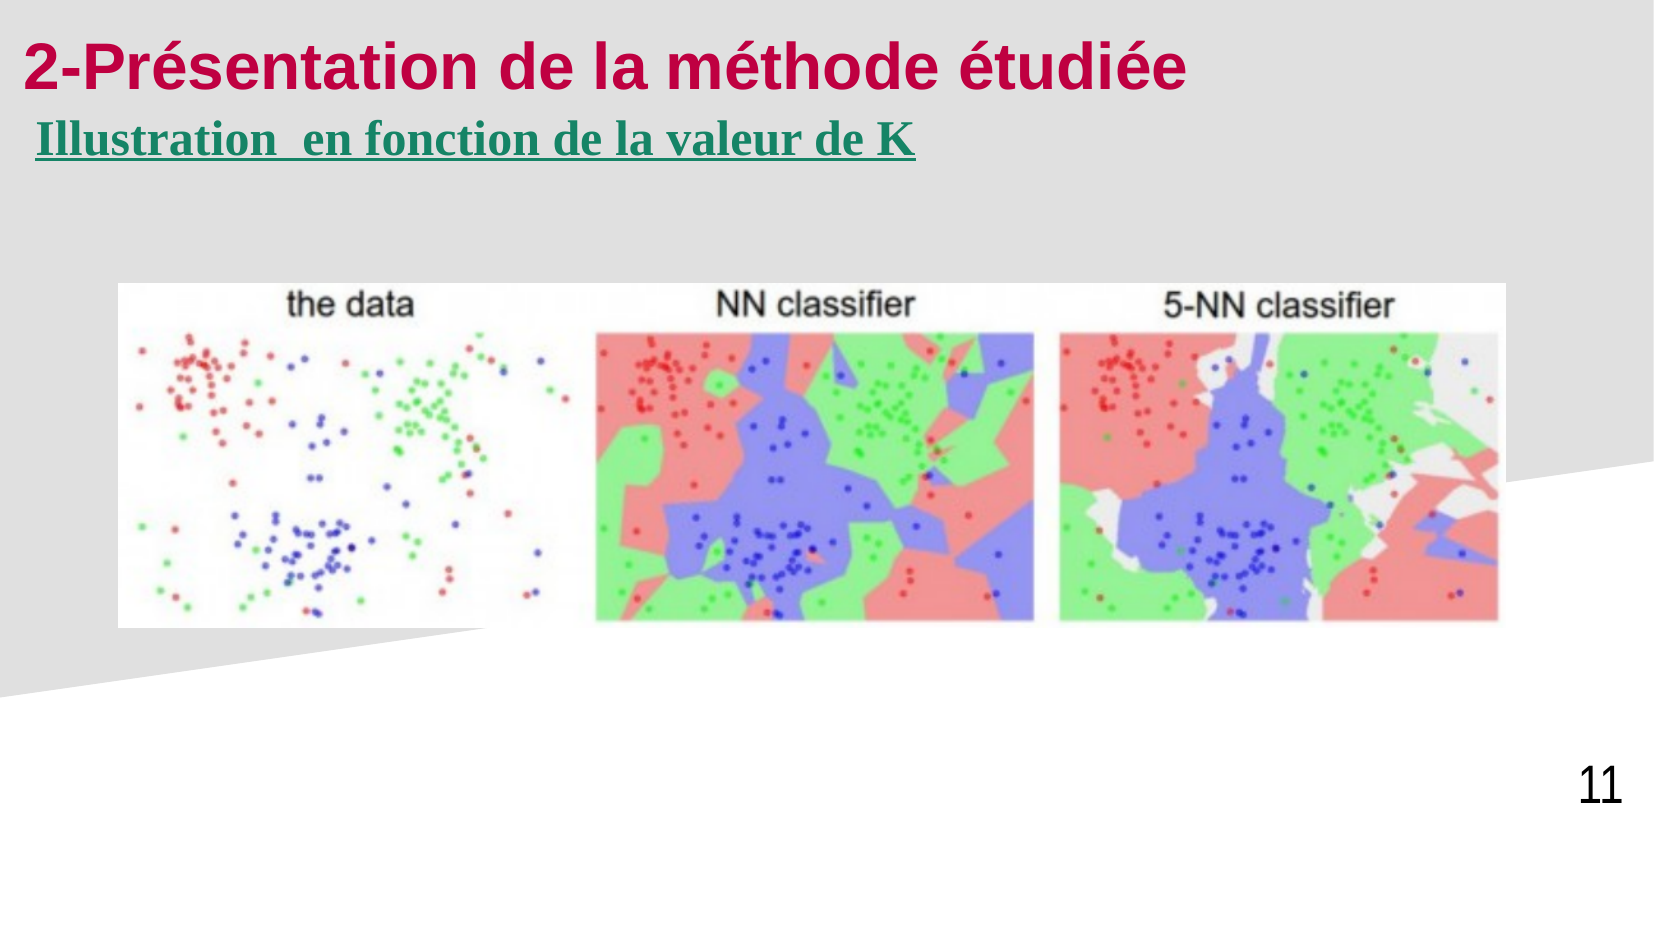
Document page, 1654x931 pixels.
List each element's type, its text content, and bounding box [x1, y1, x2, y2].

subtitle Illustration en fonction de la valeur de K [35, 110, 1607, 221]
picture [118, 283, 1506, 628]
title 2-Présentation de la méthode étudiée [23, 15, 1501, 119]
